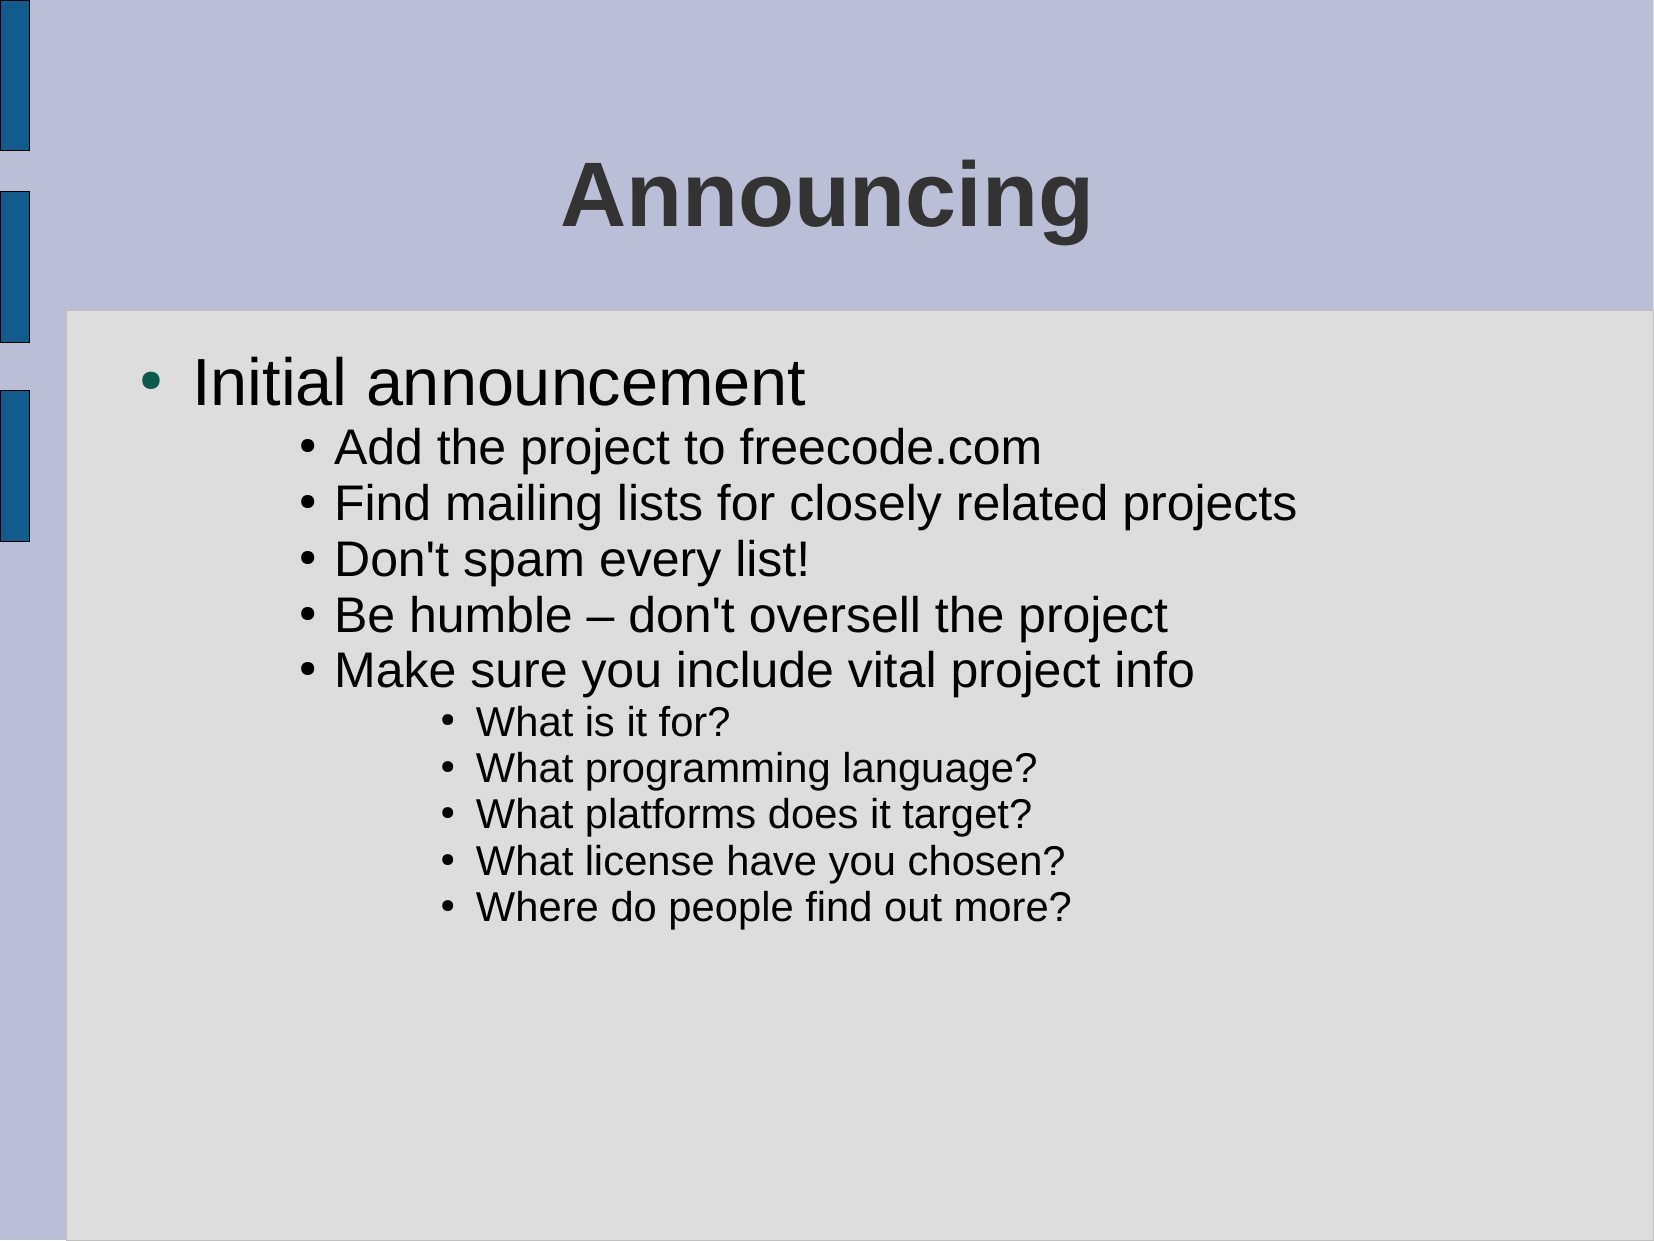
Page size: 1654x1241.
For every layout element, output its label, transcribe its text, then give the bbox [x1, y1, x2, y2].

list Initial announcement Add the project to freecode.com Find mailing lists for closely related projects Don't spam every list! Be humble – don't oversell the project Make sure you include vital project info What is it for? What programming language? What platforms does it target? What license have you chosen? Where do people find out more? [121, 344, 1534, 1112]
title Announcing [121, 98, 1534, 291]
